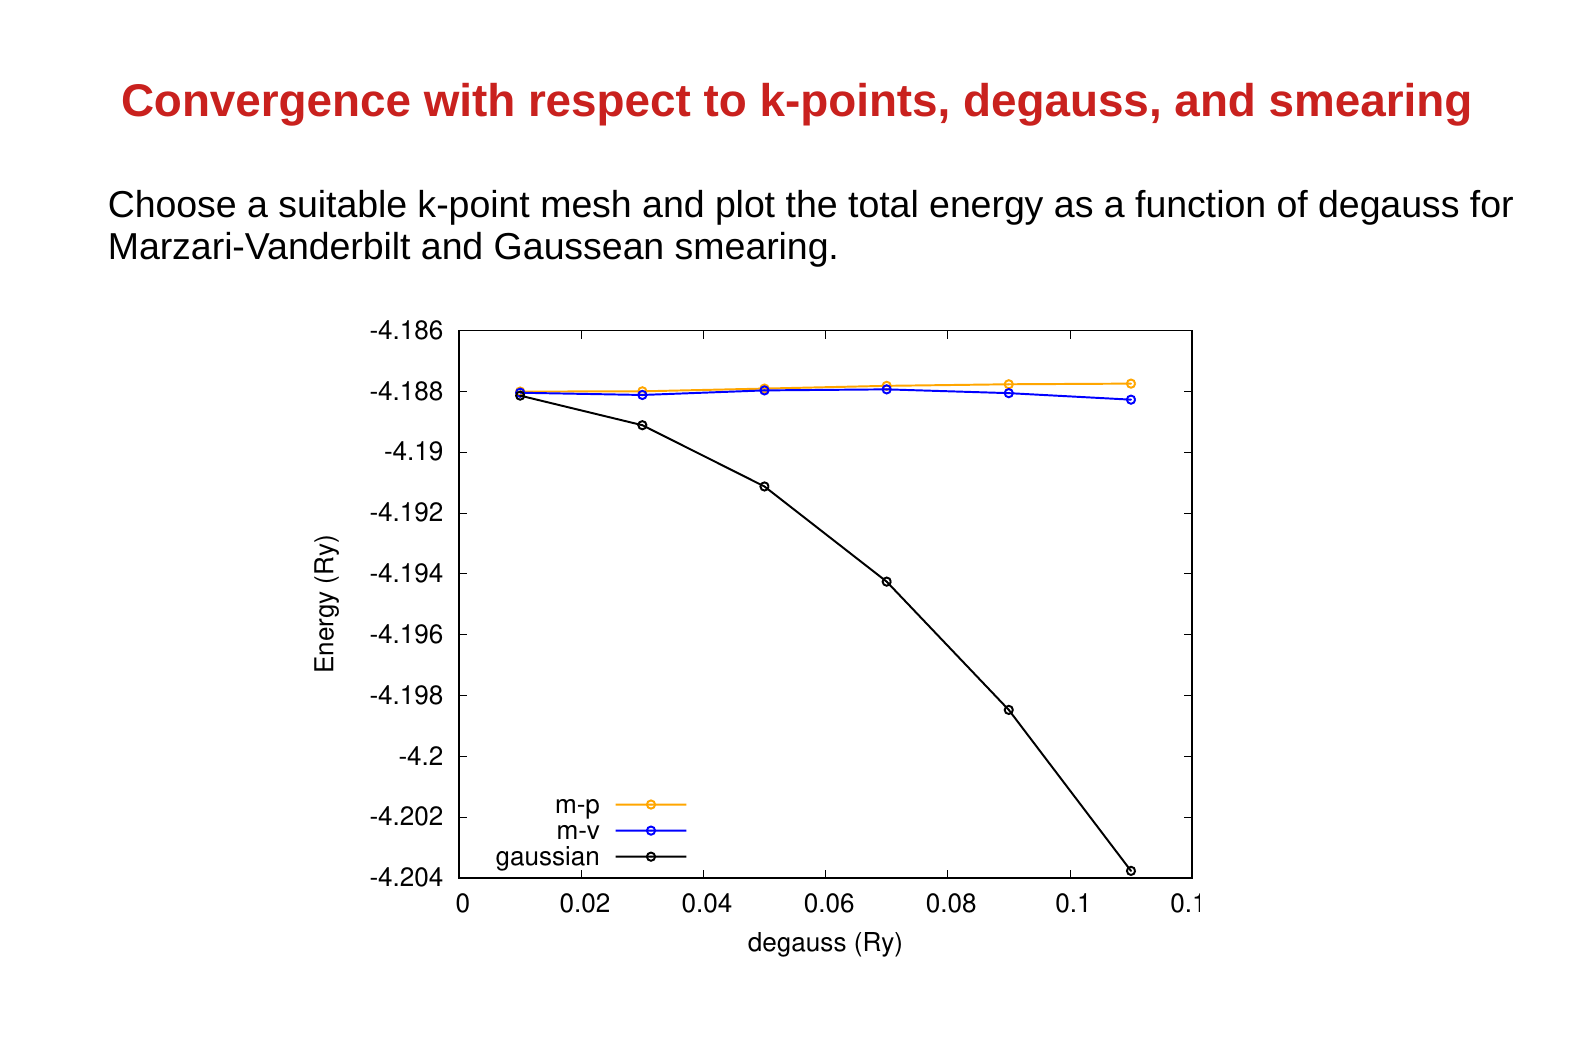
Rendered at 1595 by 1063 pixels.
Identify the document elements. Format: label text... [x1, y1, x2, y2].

text_box Choose a suitable k-point mesh and plot the total energy as a function of degauss for Marzari-Vanderbilt and Gaussean smearing. [93, 175, 1563, 275]
picture [300, 304, 1201, 962]
text_box Convergence with respect to k-points, degauss, and smearing [76, 67, 1519, 144]
